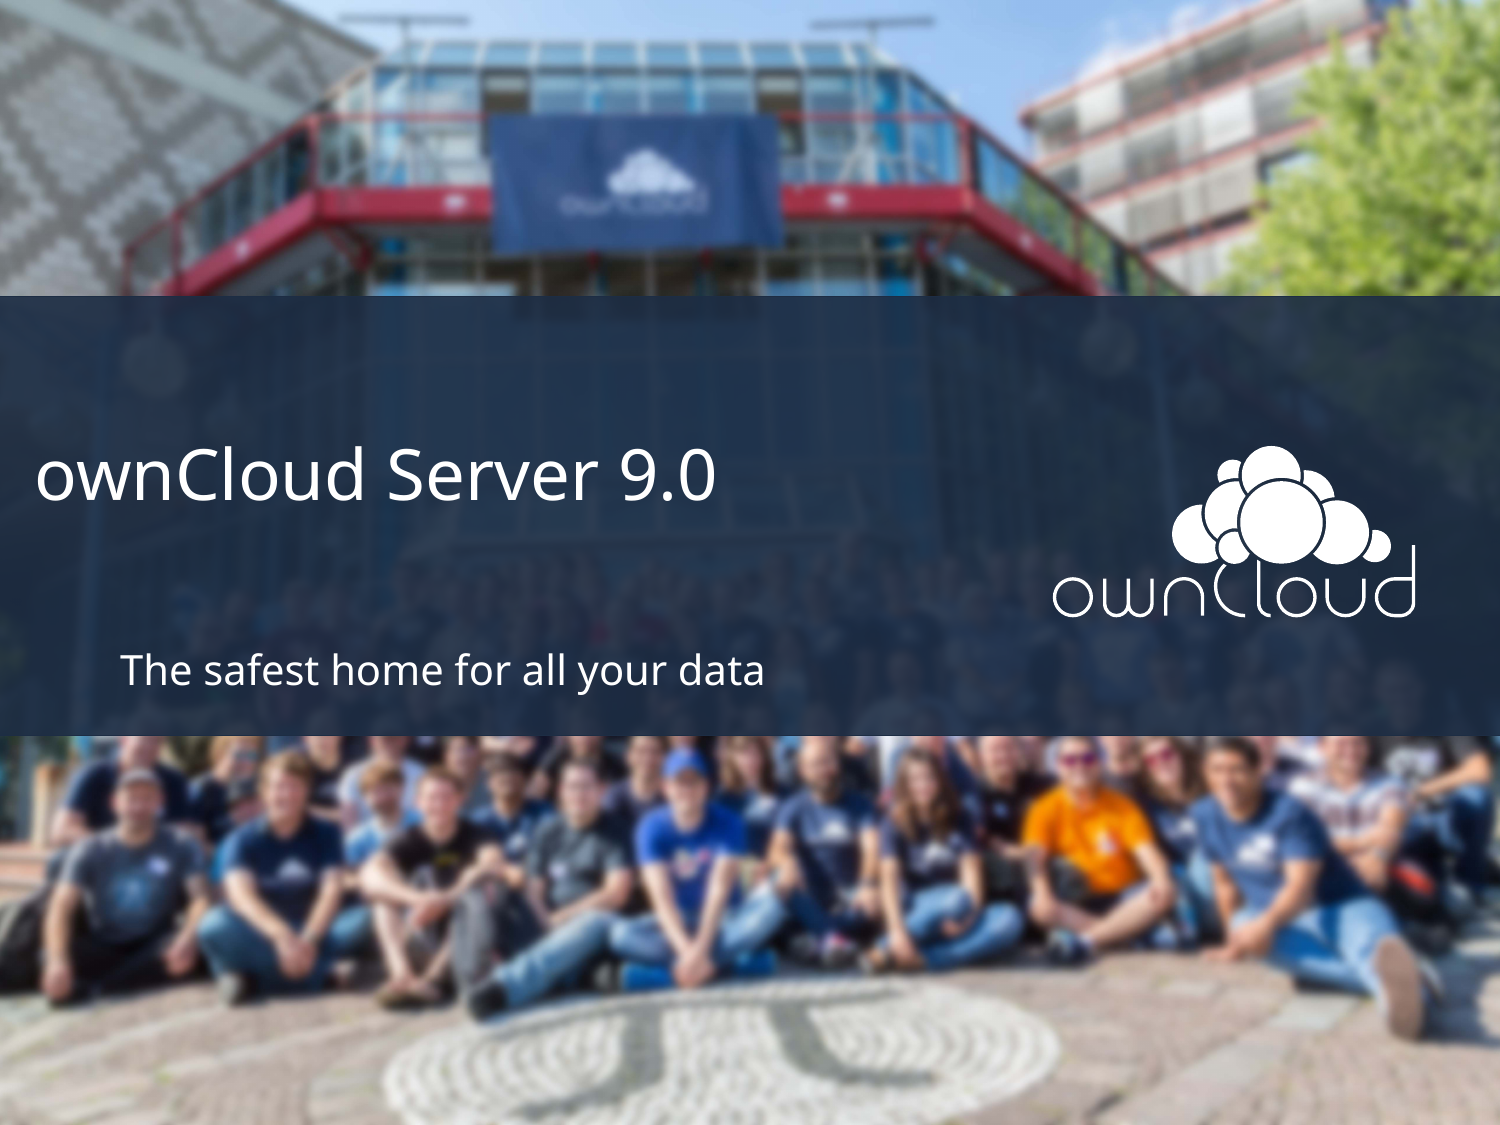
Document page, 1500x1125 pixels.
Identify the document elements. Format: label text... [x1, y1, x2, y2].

title ownCloud Server 9.0 [34, 347, 850, 598]
subtitle The safest home for all your data [36, 631, 850, 707]
picture [0, 0, 1500, 296]
picture [0, 736, 1500, 1125]
